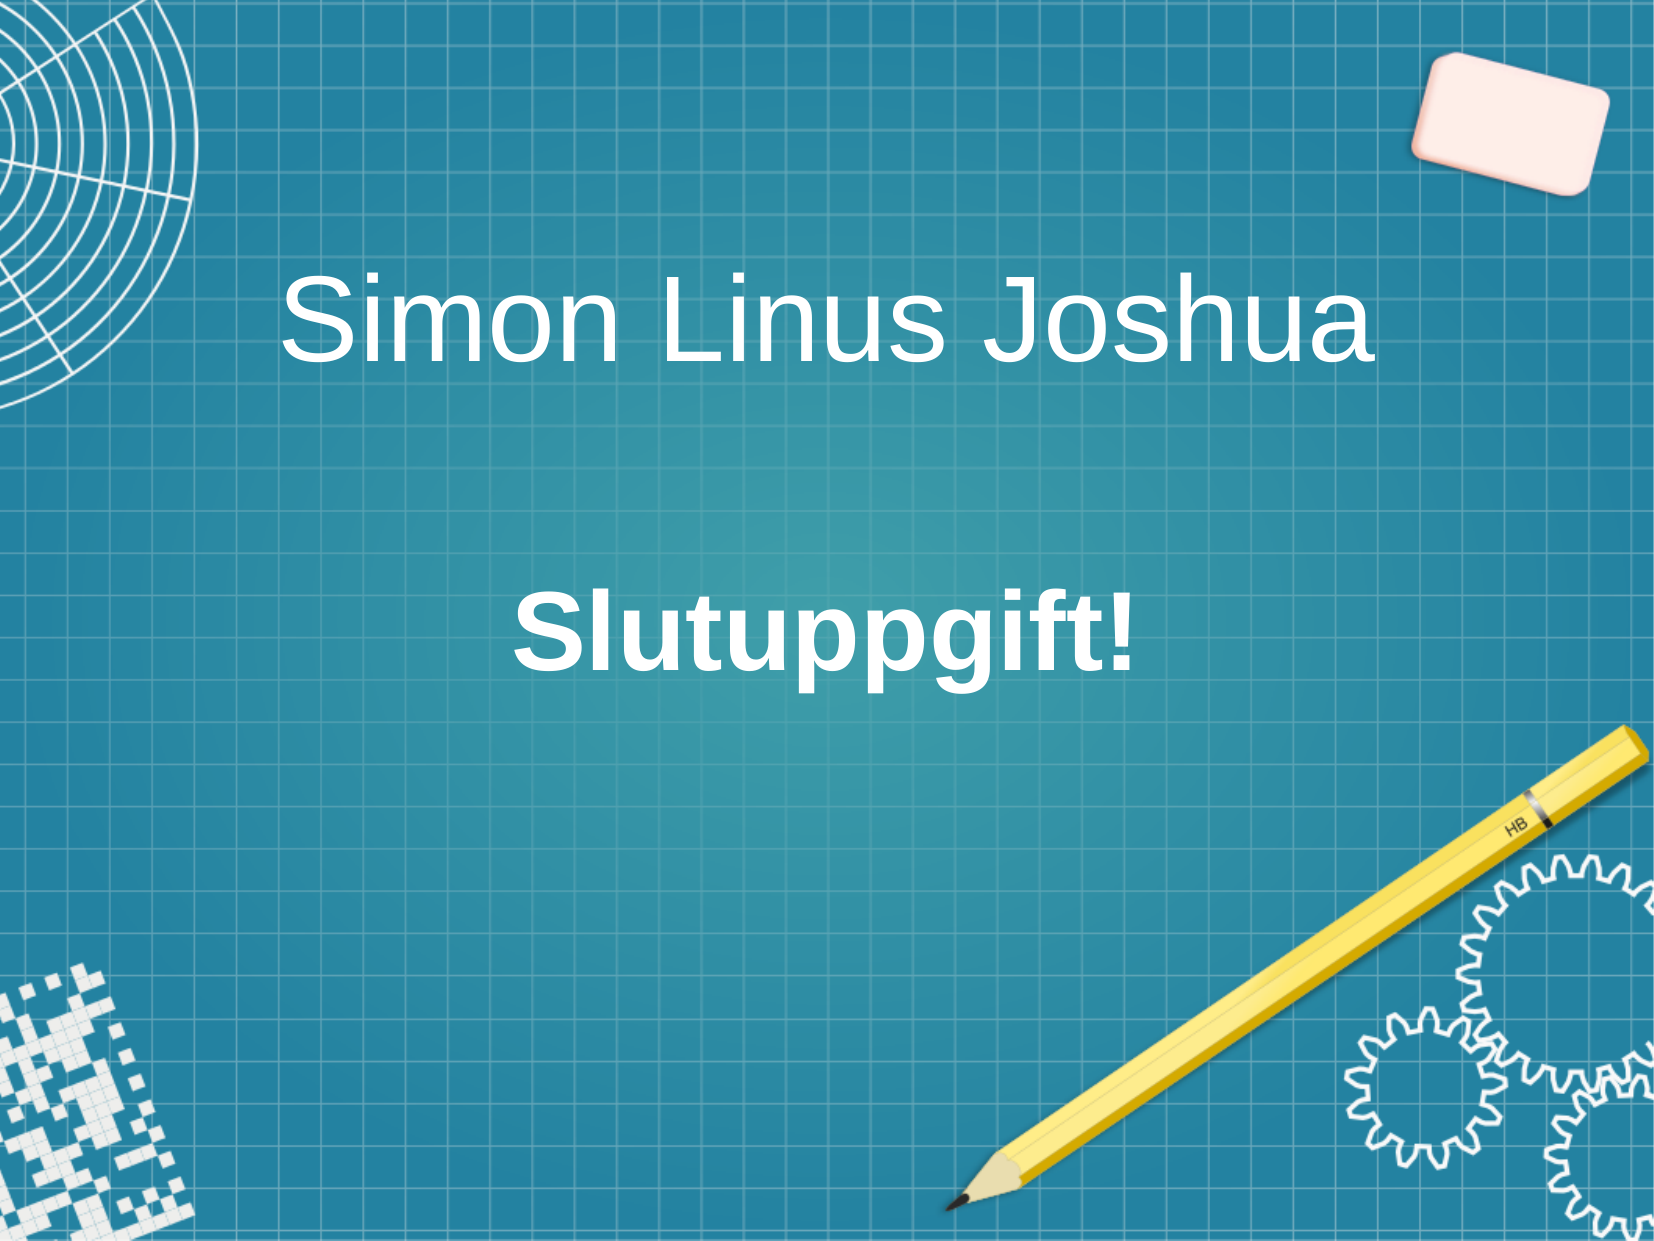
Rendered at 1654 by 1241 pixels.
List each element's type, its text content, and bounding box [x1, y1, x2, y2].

picture [0, 0, 1654, 1241]
subtitle Slutuppgift! [82, 330, 1571, 934]
title Simon Linus Joshua [82, 177, 1571, 330]
